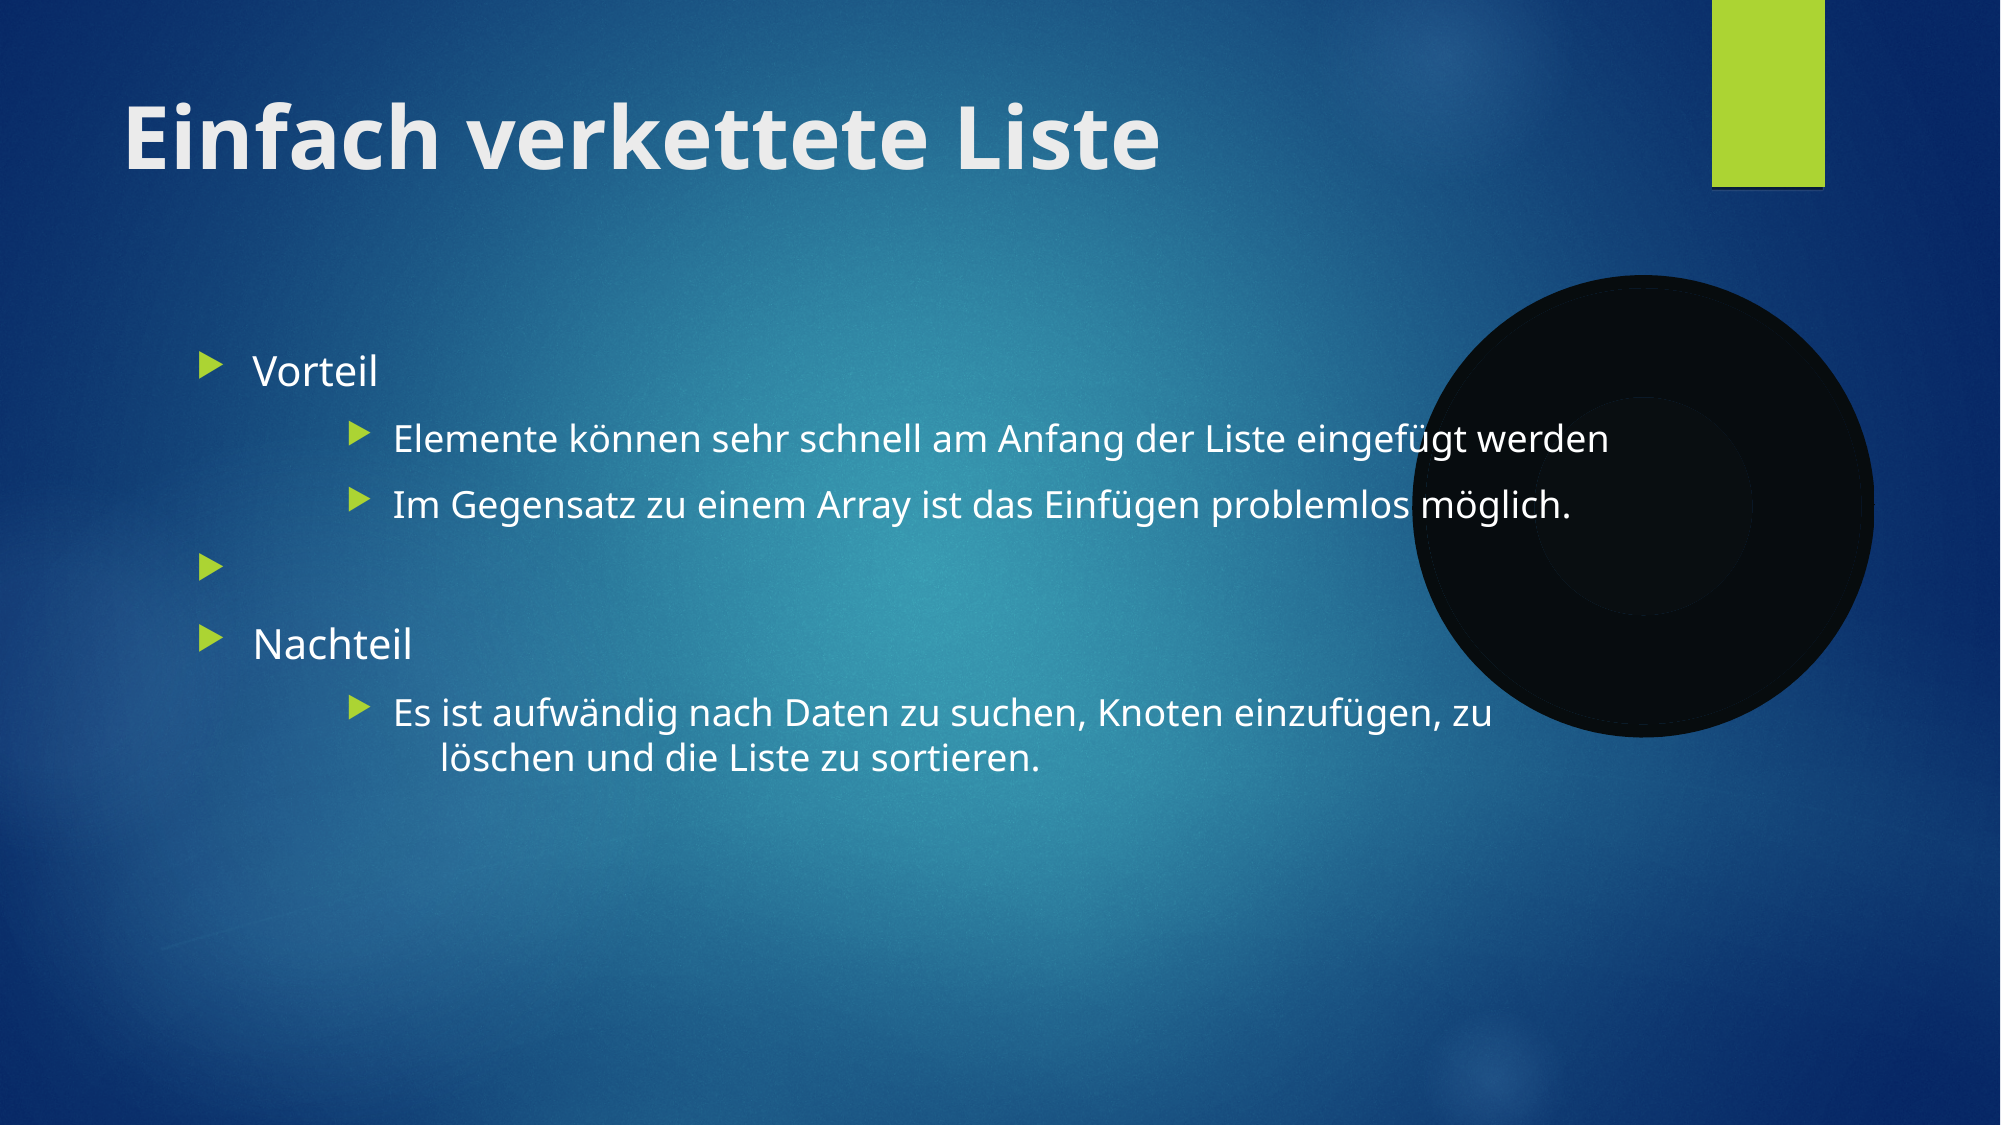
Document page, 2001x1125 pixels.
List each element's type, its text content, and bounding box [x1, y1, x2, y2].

list Vorteil Elemente können sehr schnell am Anfang der Liste eingefügt werden Im Gegensatz zu einem Array ist das Einfügen problemlos möglich. Nachteil Es ist aufwändig nach Daten zu suchen, Knoten einzufügen, zu löschen und die Liste zu sortieren. [181, 336, 1649, 1026]
title Einfach verkettete Liste [106, 74, 1649, 305]
